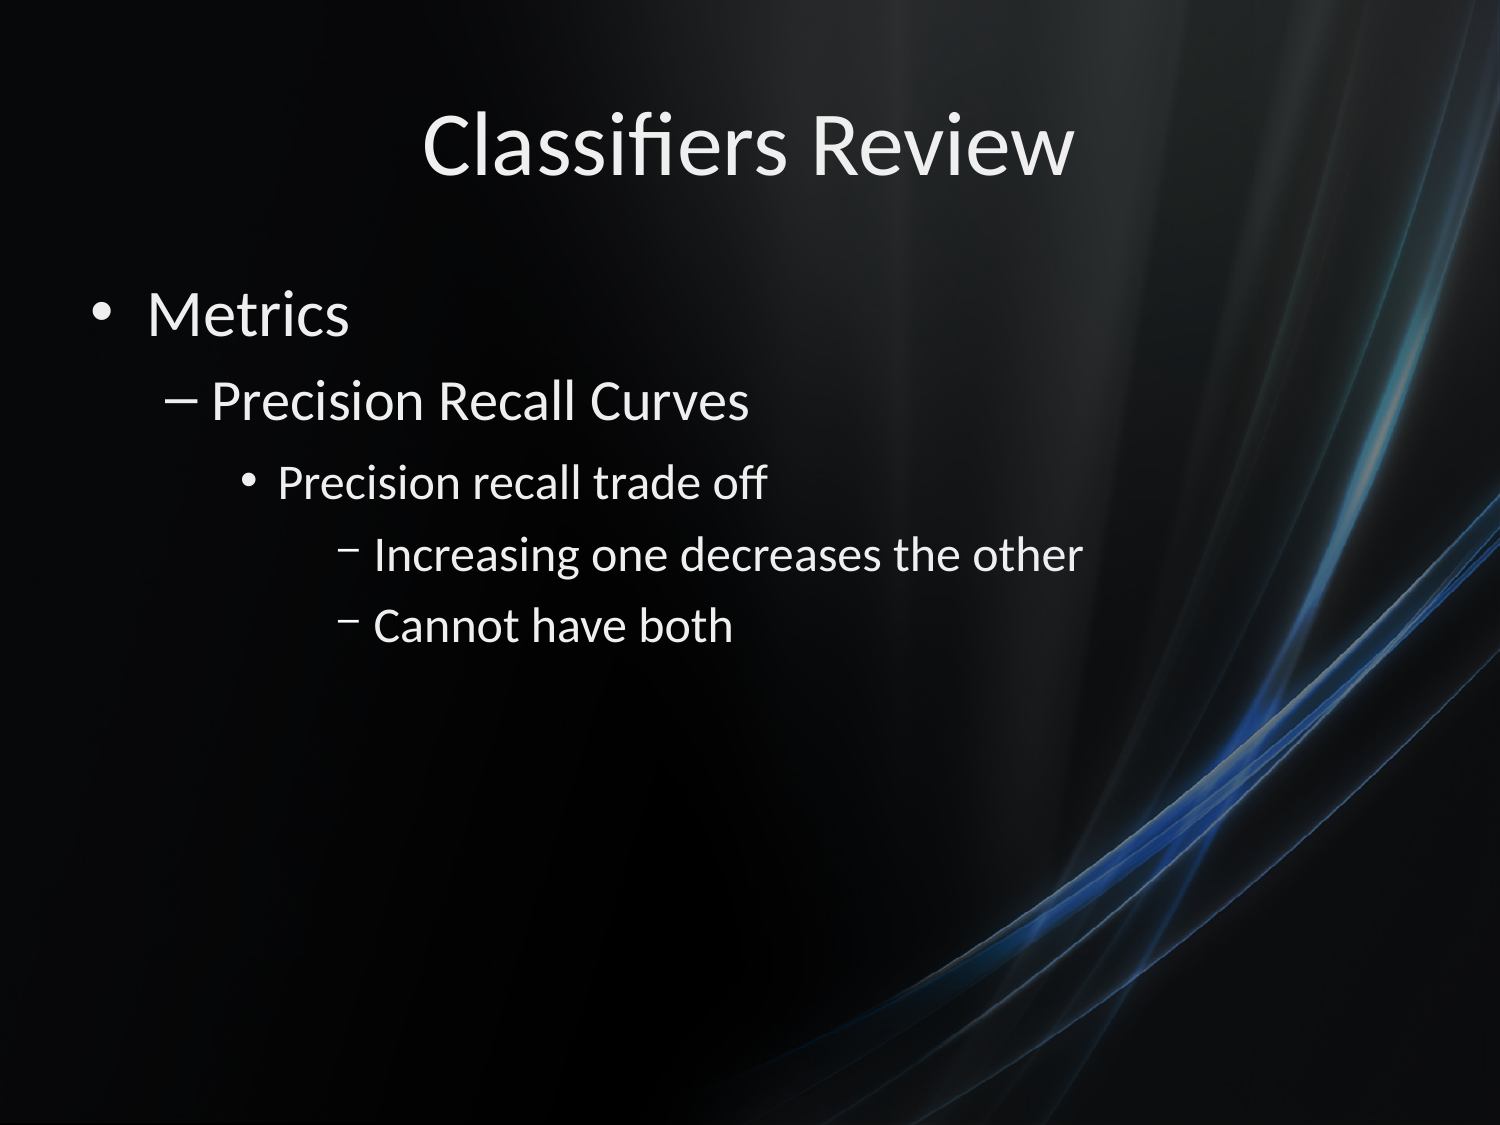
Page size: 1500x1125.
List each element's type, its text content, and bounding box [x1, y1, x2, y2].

title Classifiers Review [75, 45, 1425, 233]
picture [0, 0, 1500, 1125]
list Metrics Precision Recall Curves Precision recall trade off Increasing one decreases the other Cannot have both [75, 262, 1425, 1005]
